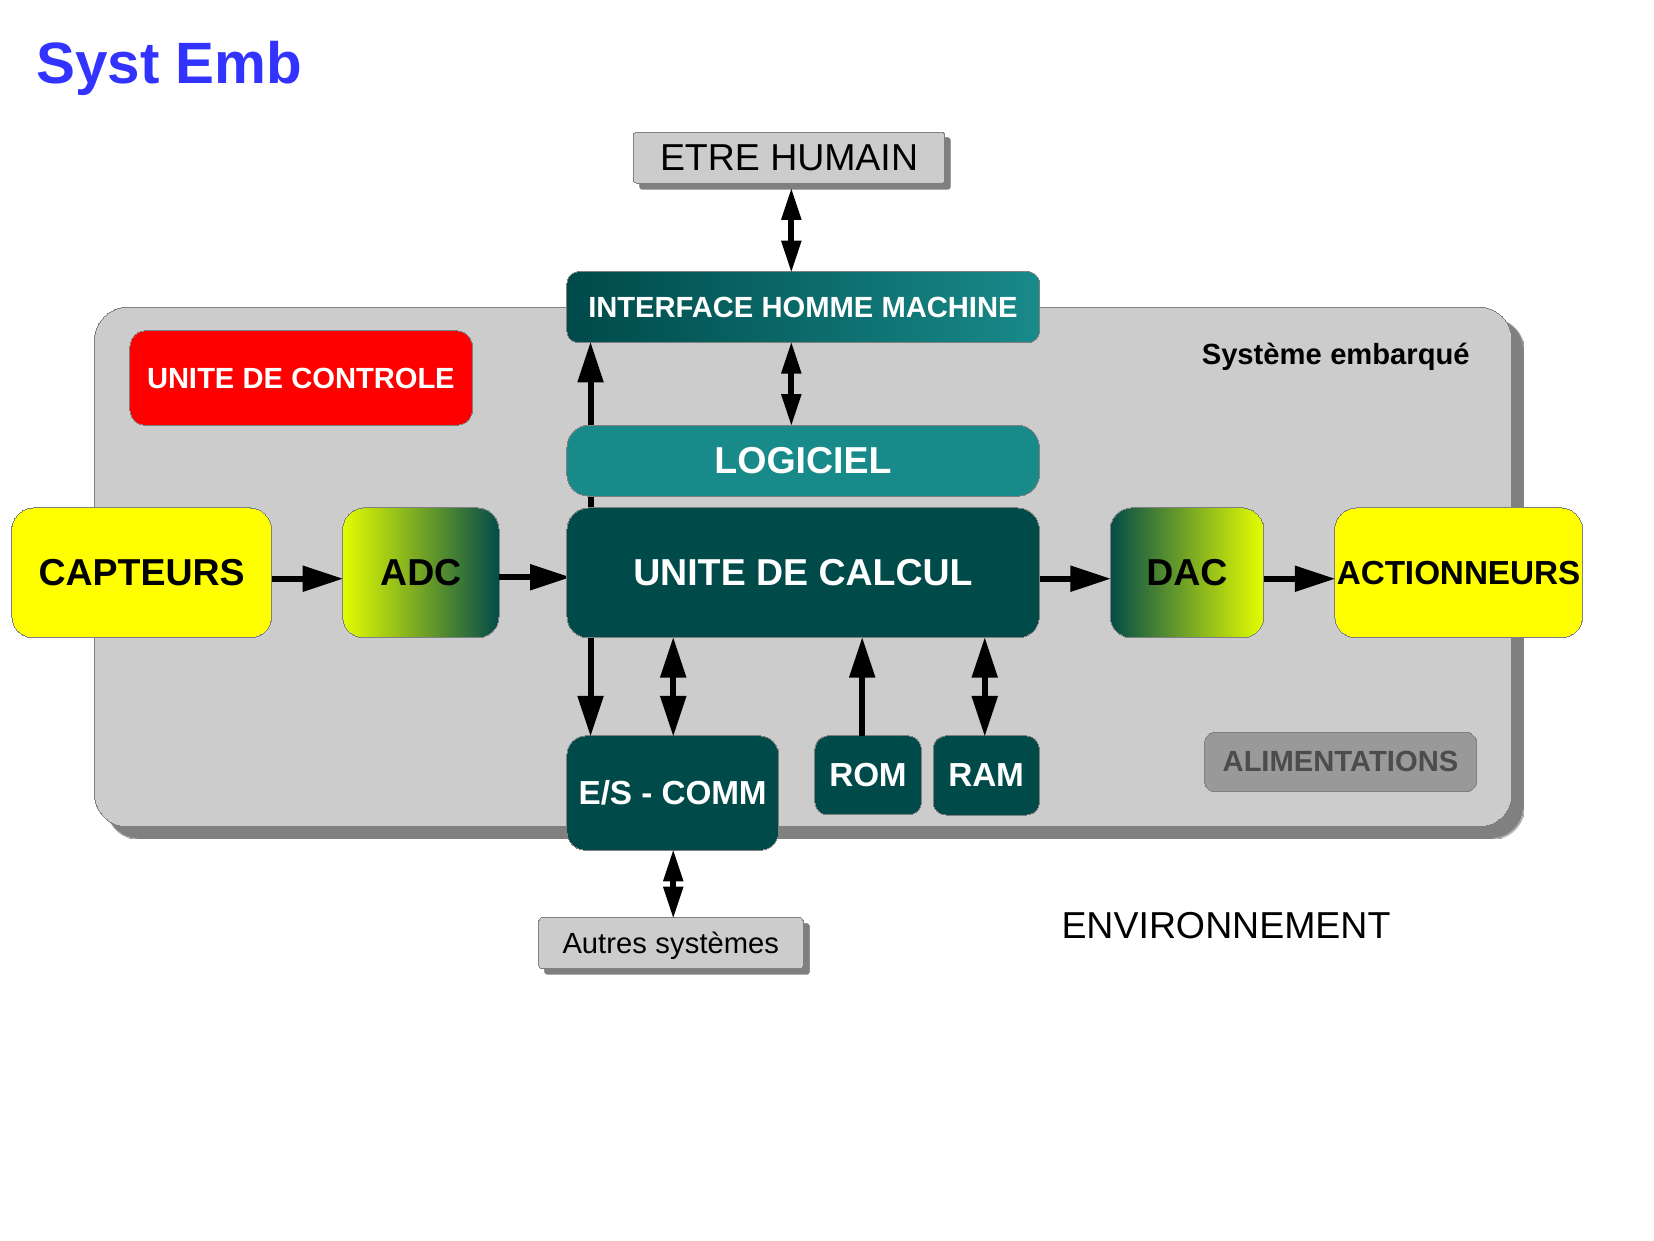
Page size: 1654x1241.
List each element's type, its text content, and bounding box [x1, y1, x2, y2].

text_box ACTIONNEURS [1334, 507, 1583, 638]
text_box Autres systèmes [538, 917, 804, 969]
text_box Système embarqué [1187, 330, 1485, 379]
text_box UNITE DE CONTROLE [129, 330, 473, 426]
text_box ROM [814, 735, 922, 815]
text_box Syst Emb [21, 23, 408, 170]
text_box [674, 580, 1512, 827]
text_box [592, 638, 672, 735]
text_box DAC [1110, 507, 1264, 638]
text_box RAM [933, 735, 1040, 816]
text_box [592, 343, 790, 425]
text_box ALIMENTATIONS [1204, 732, 1477, 792]
text_box ETRE HUMAIN [633, 132, 945, 184]
text_box [594, 307, 1512, 578]
text_box [94, 307, 590, 578]
text_box UNITE DE CALCUL [566, 507, 1040, 638]
text_box LOGICIEL [566, 425, 1040, 497]
text_box E/S - COMM [566, 735, 779, 851]
text_box CAPTEURS [11, 507, 272, 638]
text_box ADC [342, 507, 500, 638]
text_box ENVIRONNEMENT [1046, 897, 1406, 955]
text_box INTERFACE HOMME MACHINE [566, 271, 1040, 343]
text_box [94, 579, 589, 827]
